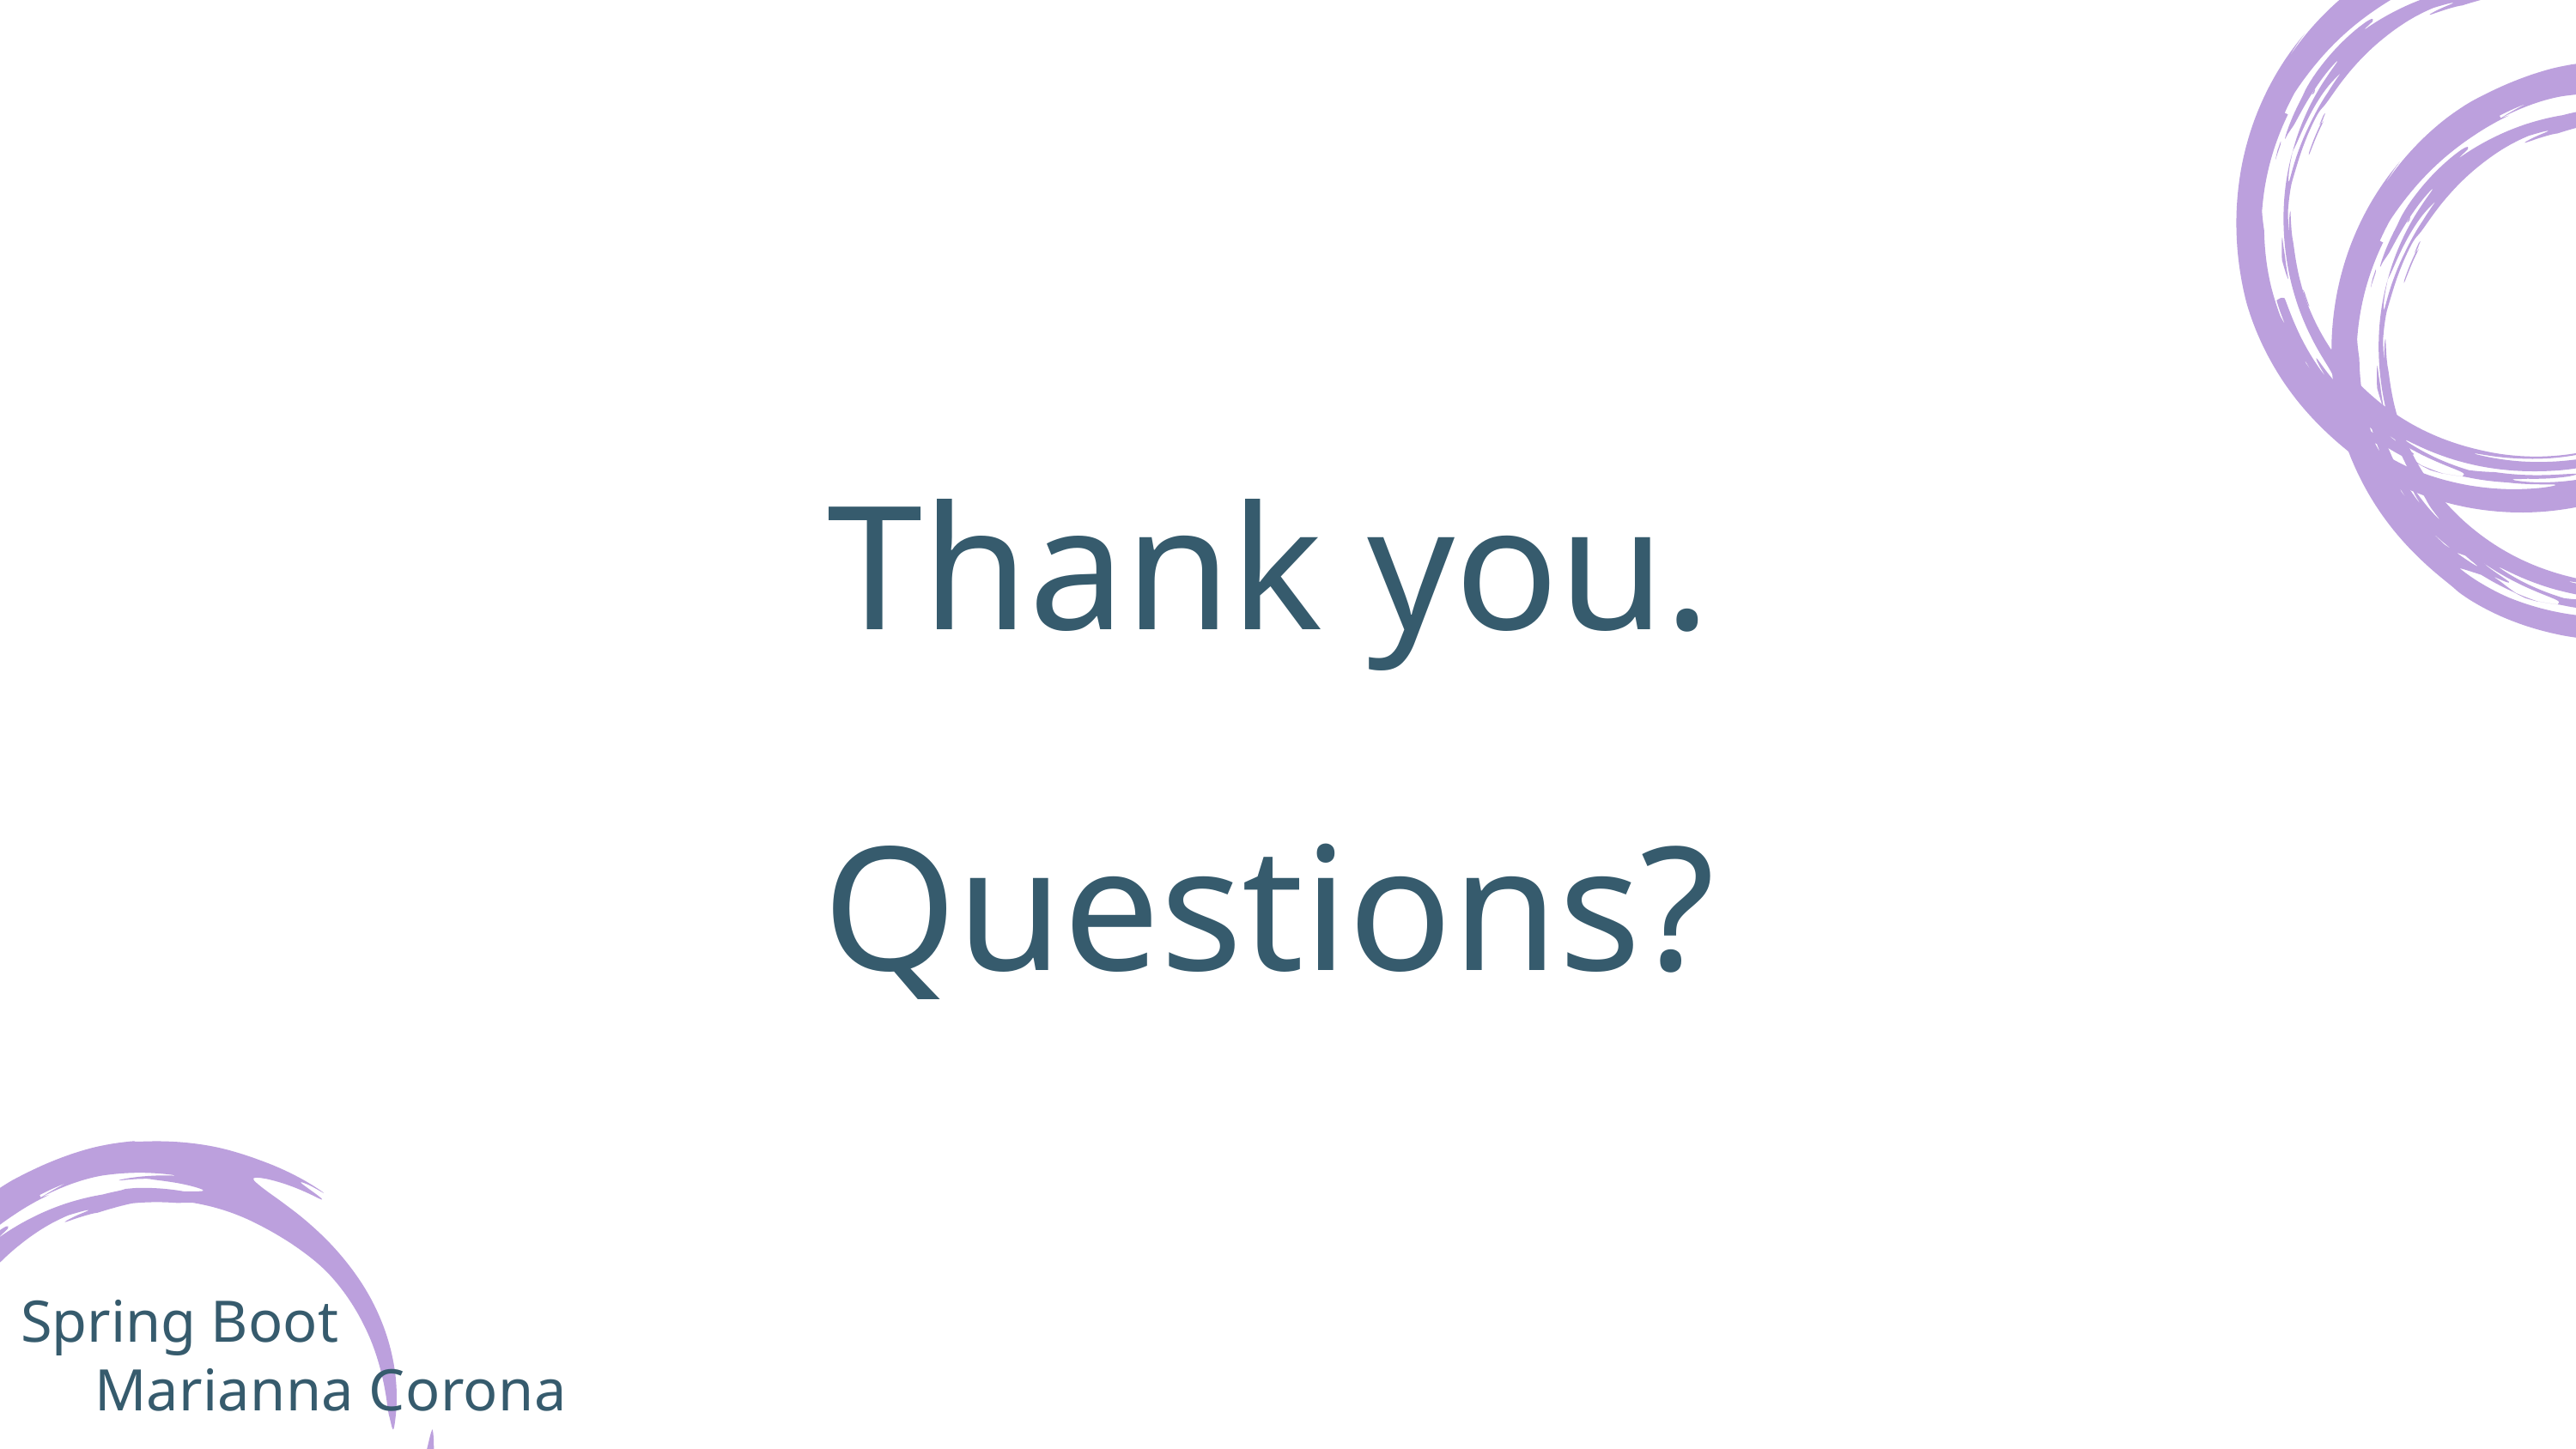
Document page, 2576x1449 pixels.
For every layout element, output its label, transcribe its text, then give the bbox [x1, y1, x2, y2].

text_box [2235, 0, 2576, 641]
text_box Thank you. Questions? [513, 317, 2025, 966]
text_box Spring Boot Marianna Corona [8, 1278, 2530, 1431]
text_box [0, 1140, 434, 1449]
